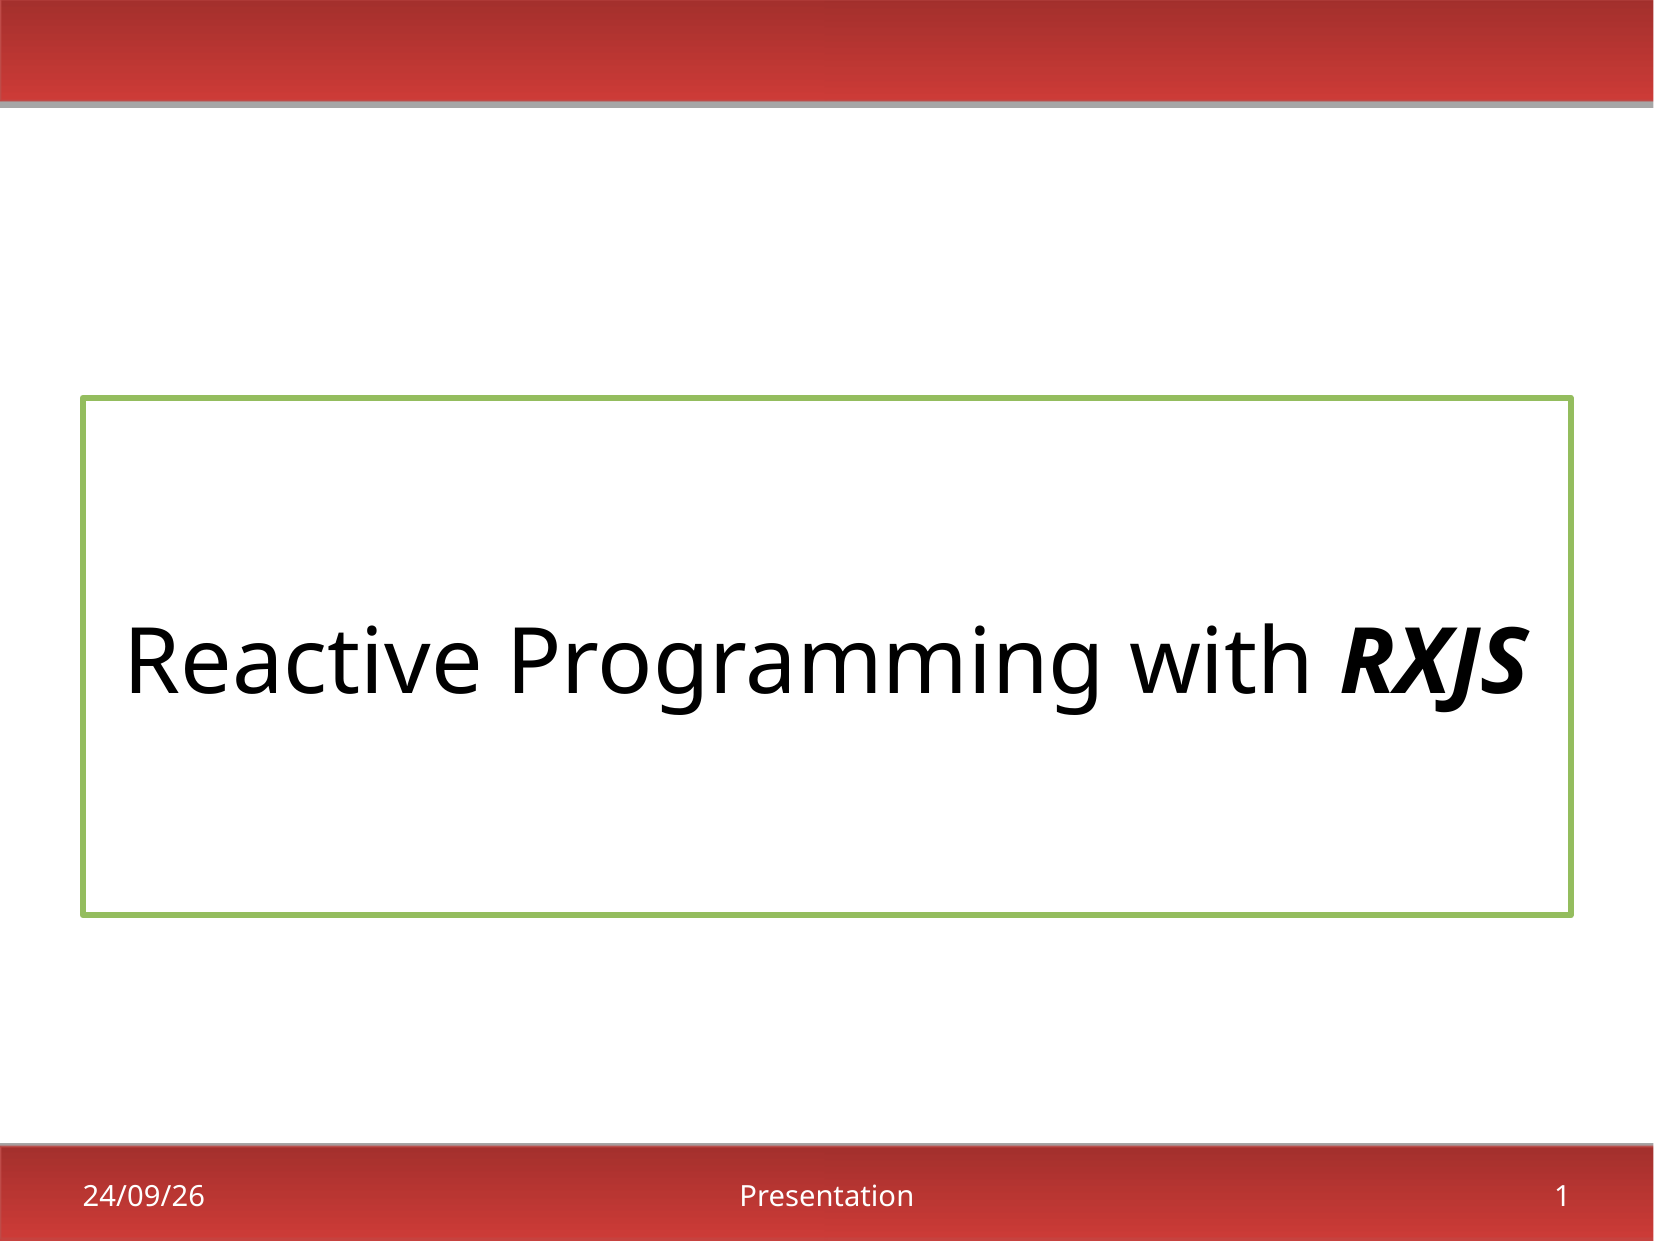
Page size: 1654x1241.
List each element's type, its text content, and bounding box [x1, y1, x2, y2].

picture [0, 1143, 1654, 1241]
title Reactive Programming with RXJS [82, 397, 1571, 916]
picture [0, 0, 1654, 108]
